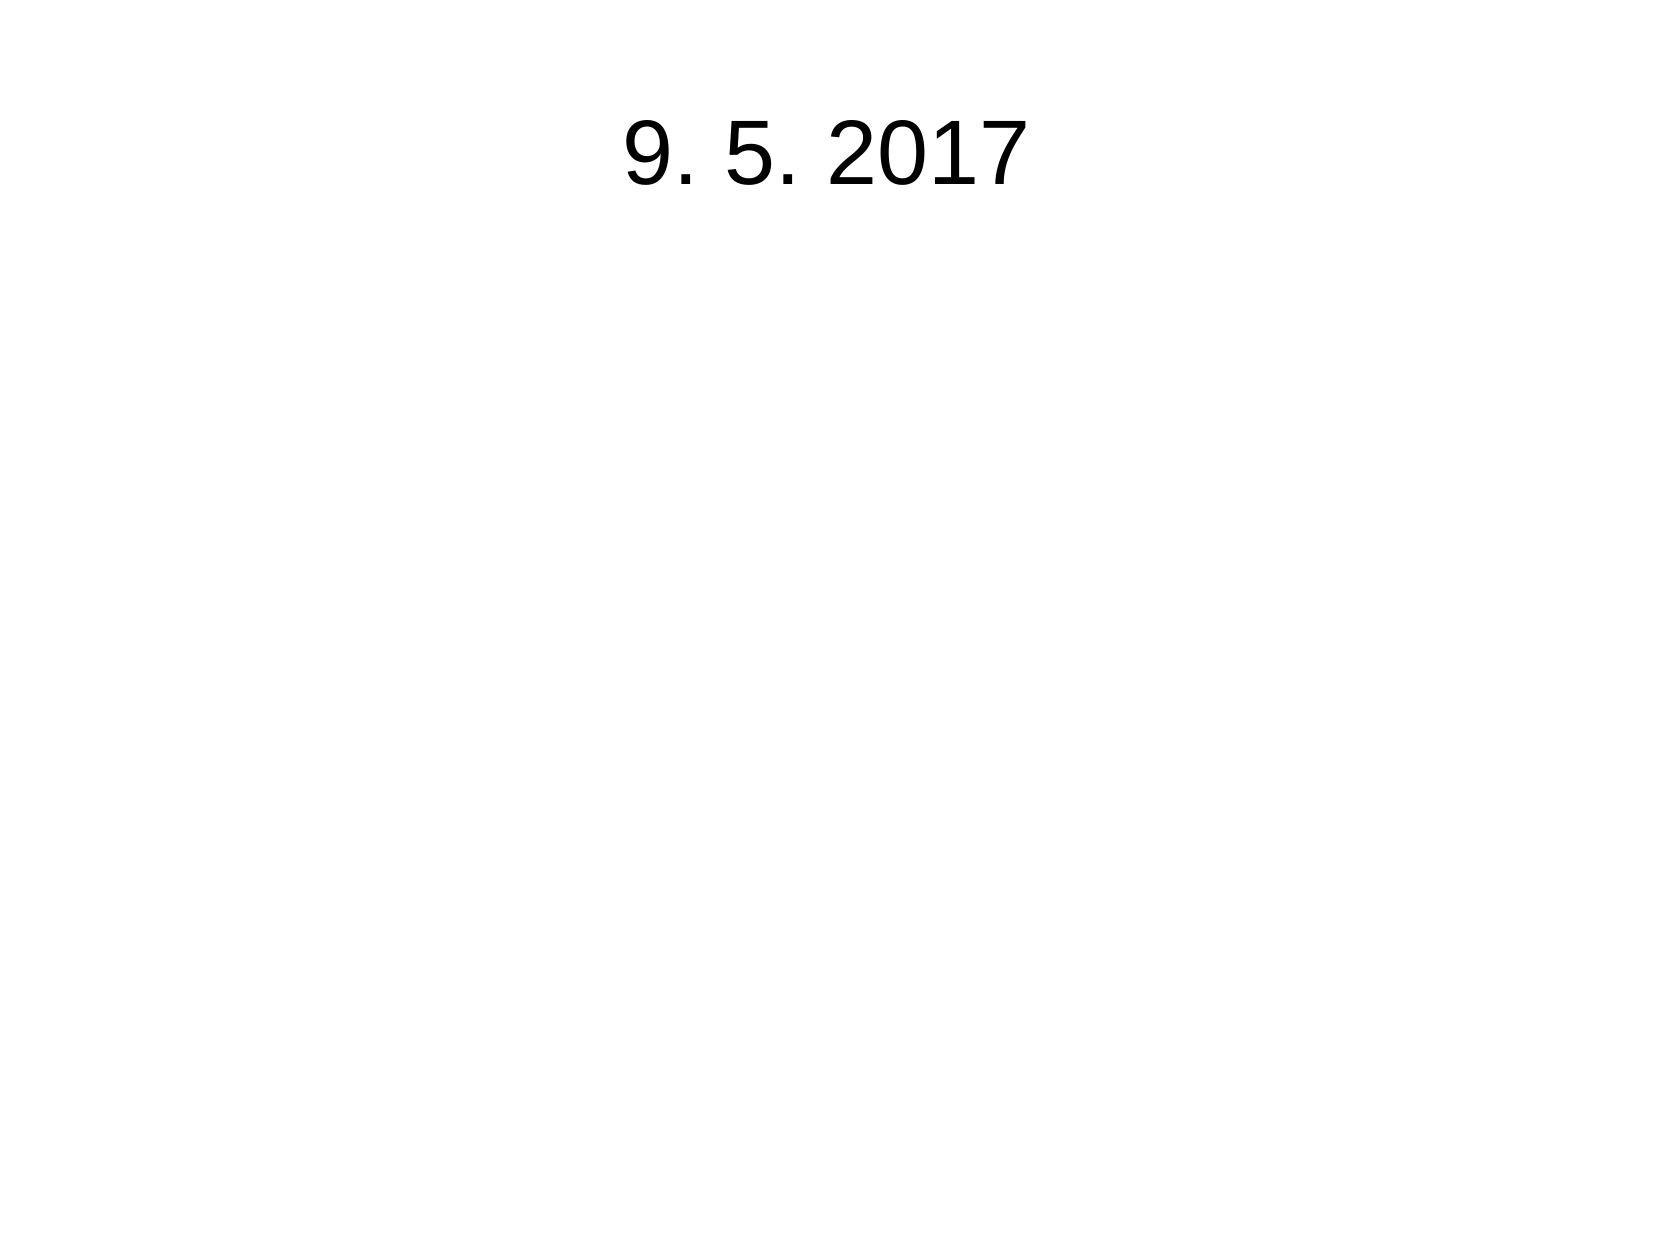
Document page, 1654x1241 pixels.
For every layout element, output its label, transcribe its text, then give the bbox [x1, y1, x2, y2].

title 9. 5. 2017 [82, 49, 1571, 257]
